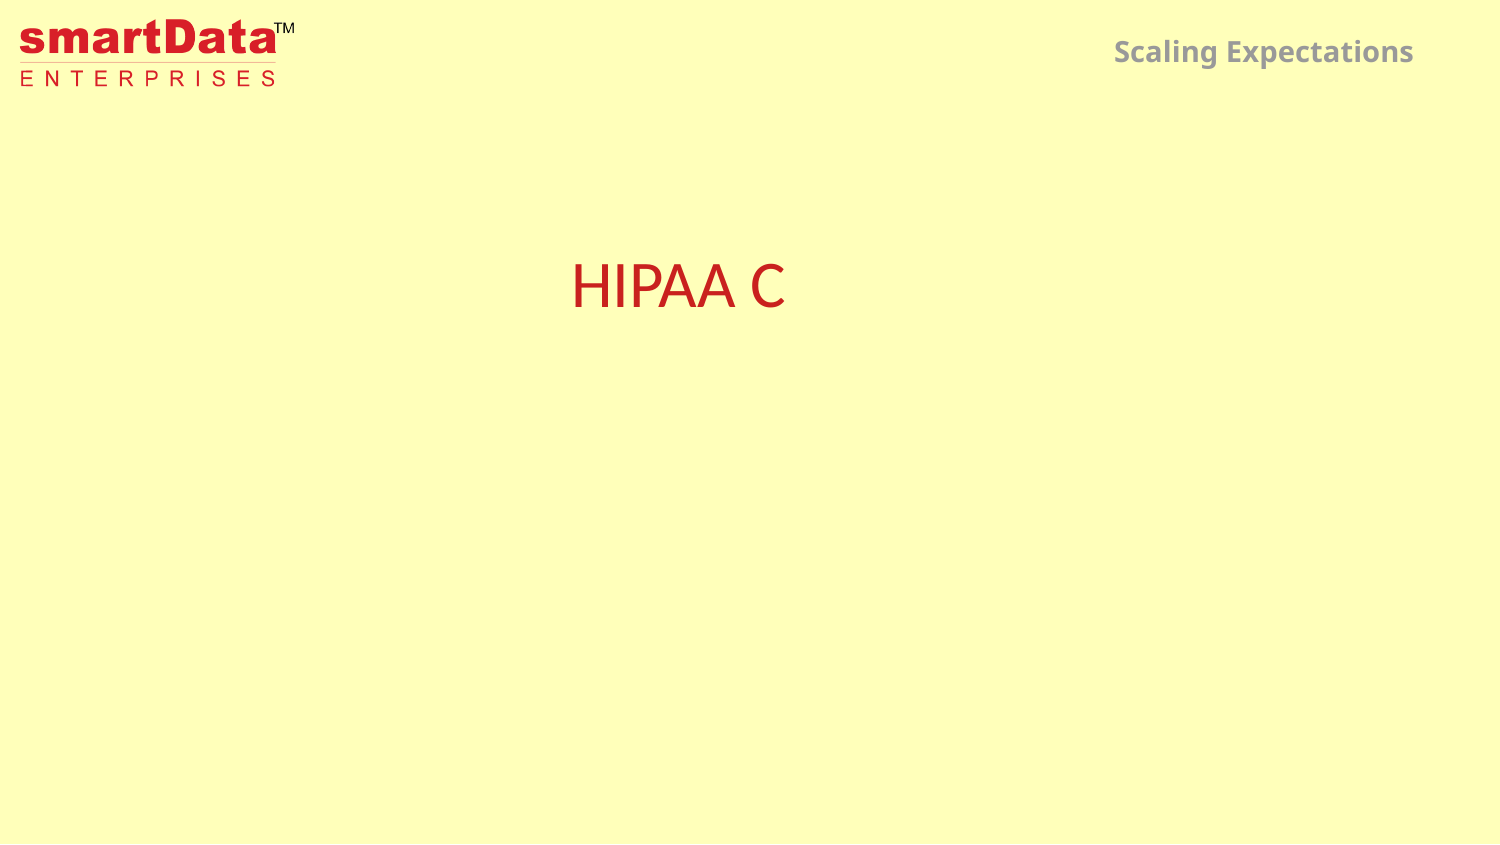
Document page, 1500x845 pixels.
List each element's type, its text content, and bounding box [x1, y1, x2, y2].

text_box HIPAA C [0, 236, 1300, 325]
picture [0, 18, 295, 108]
text_box Scaling Expectations [1039, 18, 1490, 94]
